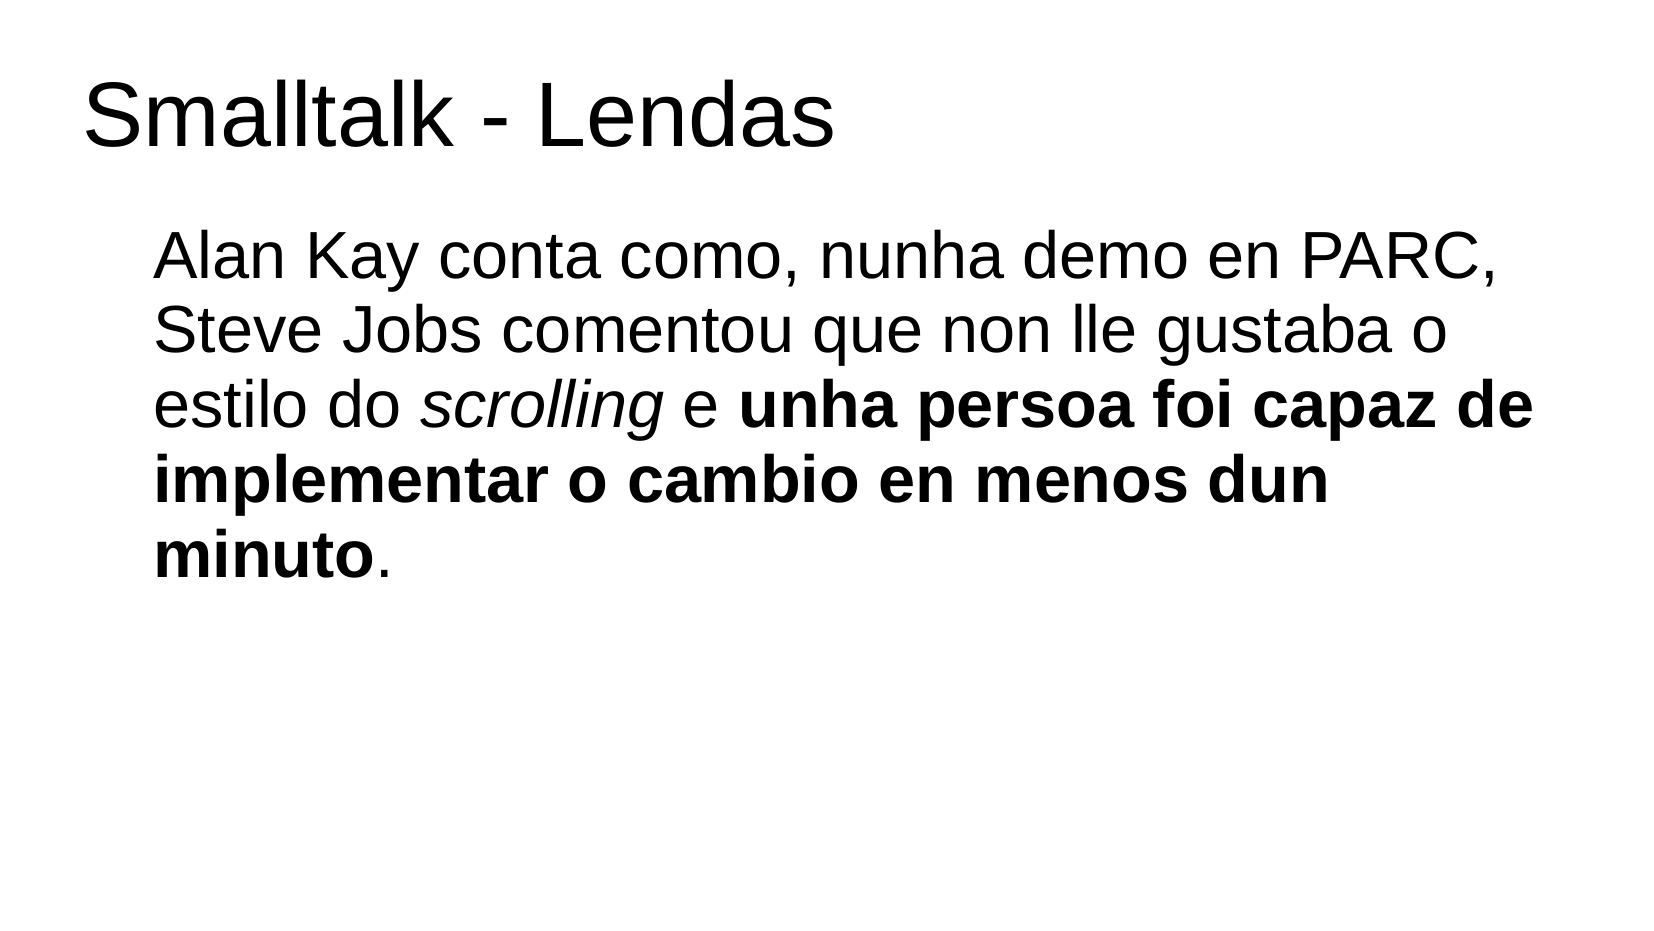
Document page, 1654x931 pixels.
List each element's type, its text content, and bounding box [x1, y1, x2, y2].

title Smalltalk - Lendas [82, 37, 1571, 193]
list Alan Kay conta como, nunha demo en PARC, Steve Jobs comentou que non lle gustaba o estilo do scrolling e unha persoa foi capaz de implementar o cambio en menos dun minuto. [82, 217, 1571, 758]
